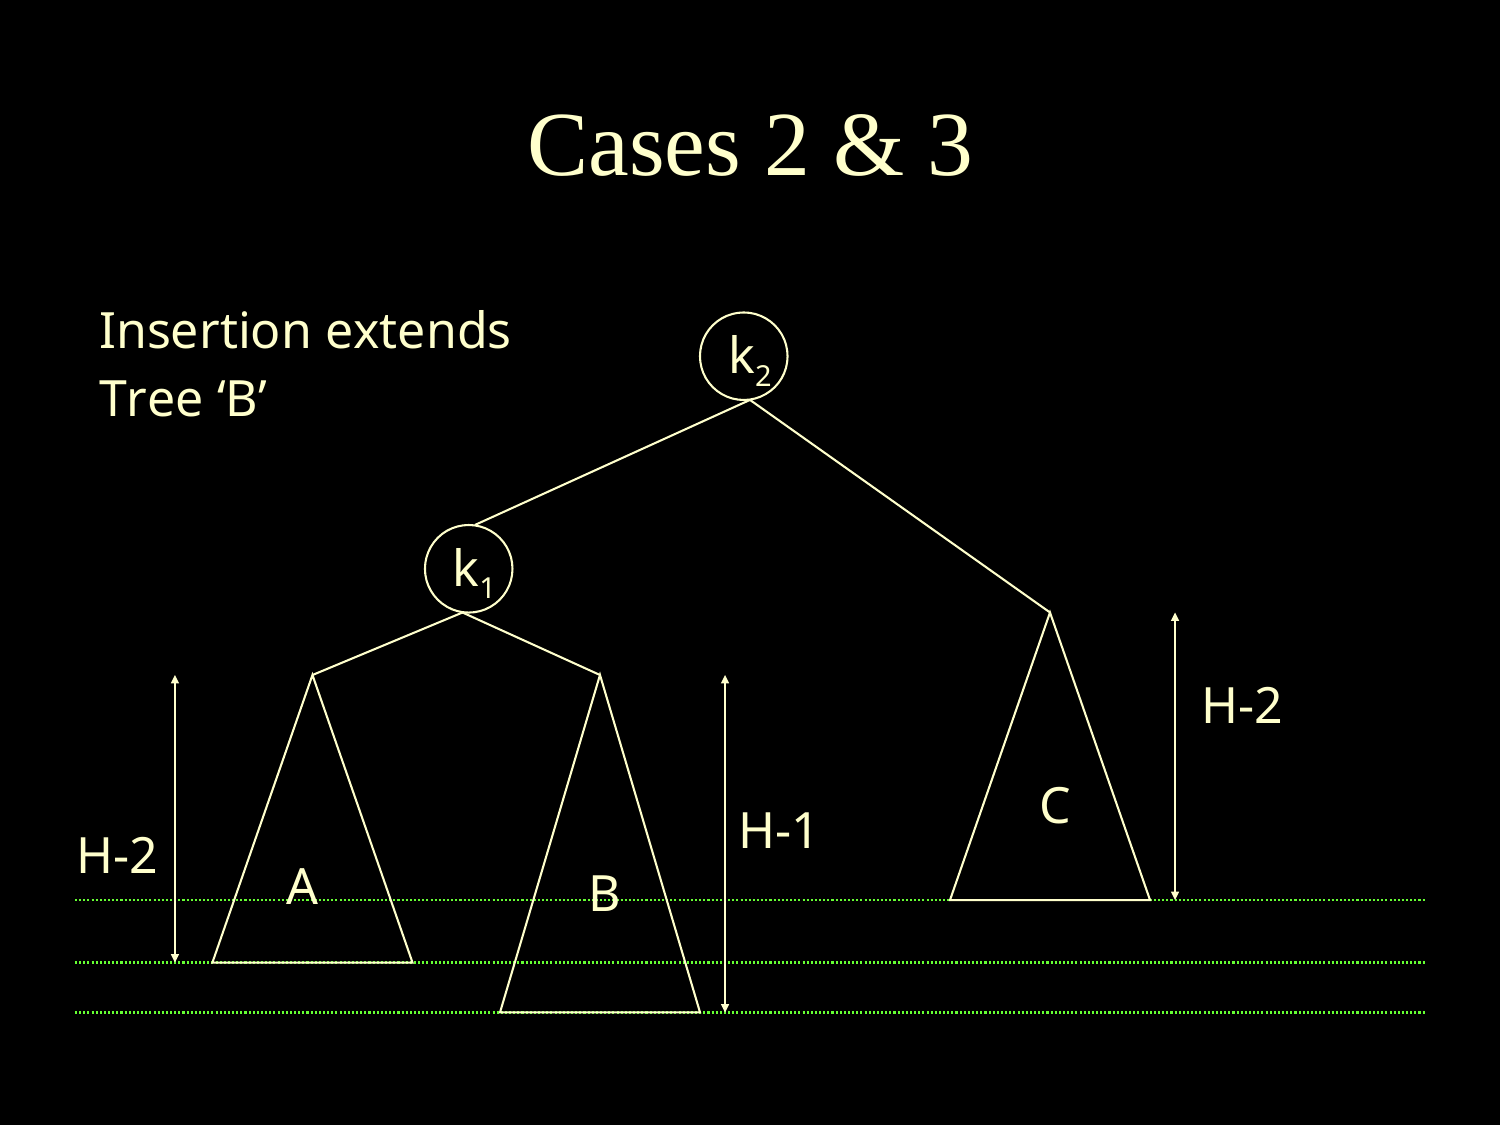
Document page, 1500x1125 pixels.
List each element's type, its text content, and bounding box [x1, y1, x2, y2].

text_box H-2 [1186, 662, 1298, 747]
text_box A [271, 842, 334, 927]
text_box C [1024, 762, 1086, 847]
title Cases 2 & 3 [22, 50, 1480, 240]
text_box B [573, 849, 636, 934]
text_box k2 [713, 312, 787, 403]
text_box H-2 [61, 812, 173, 897]
text_box H-1 [726, 787, 836, 872]
text_box Insertion extends Tree ‘B’ [84, 287, 541, 440]
text_box k1 [437, 524, 511, 615]
